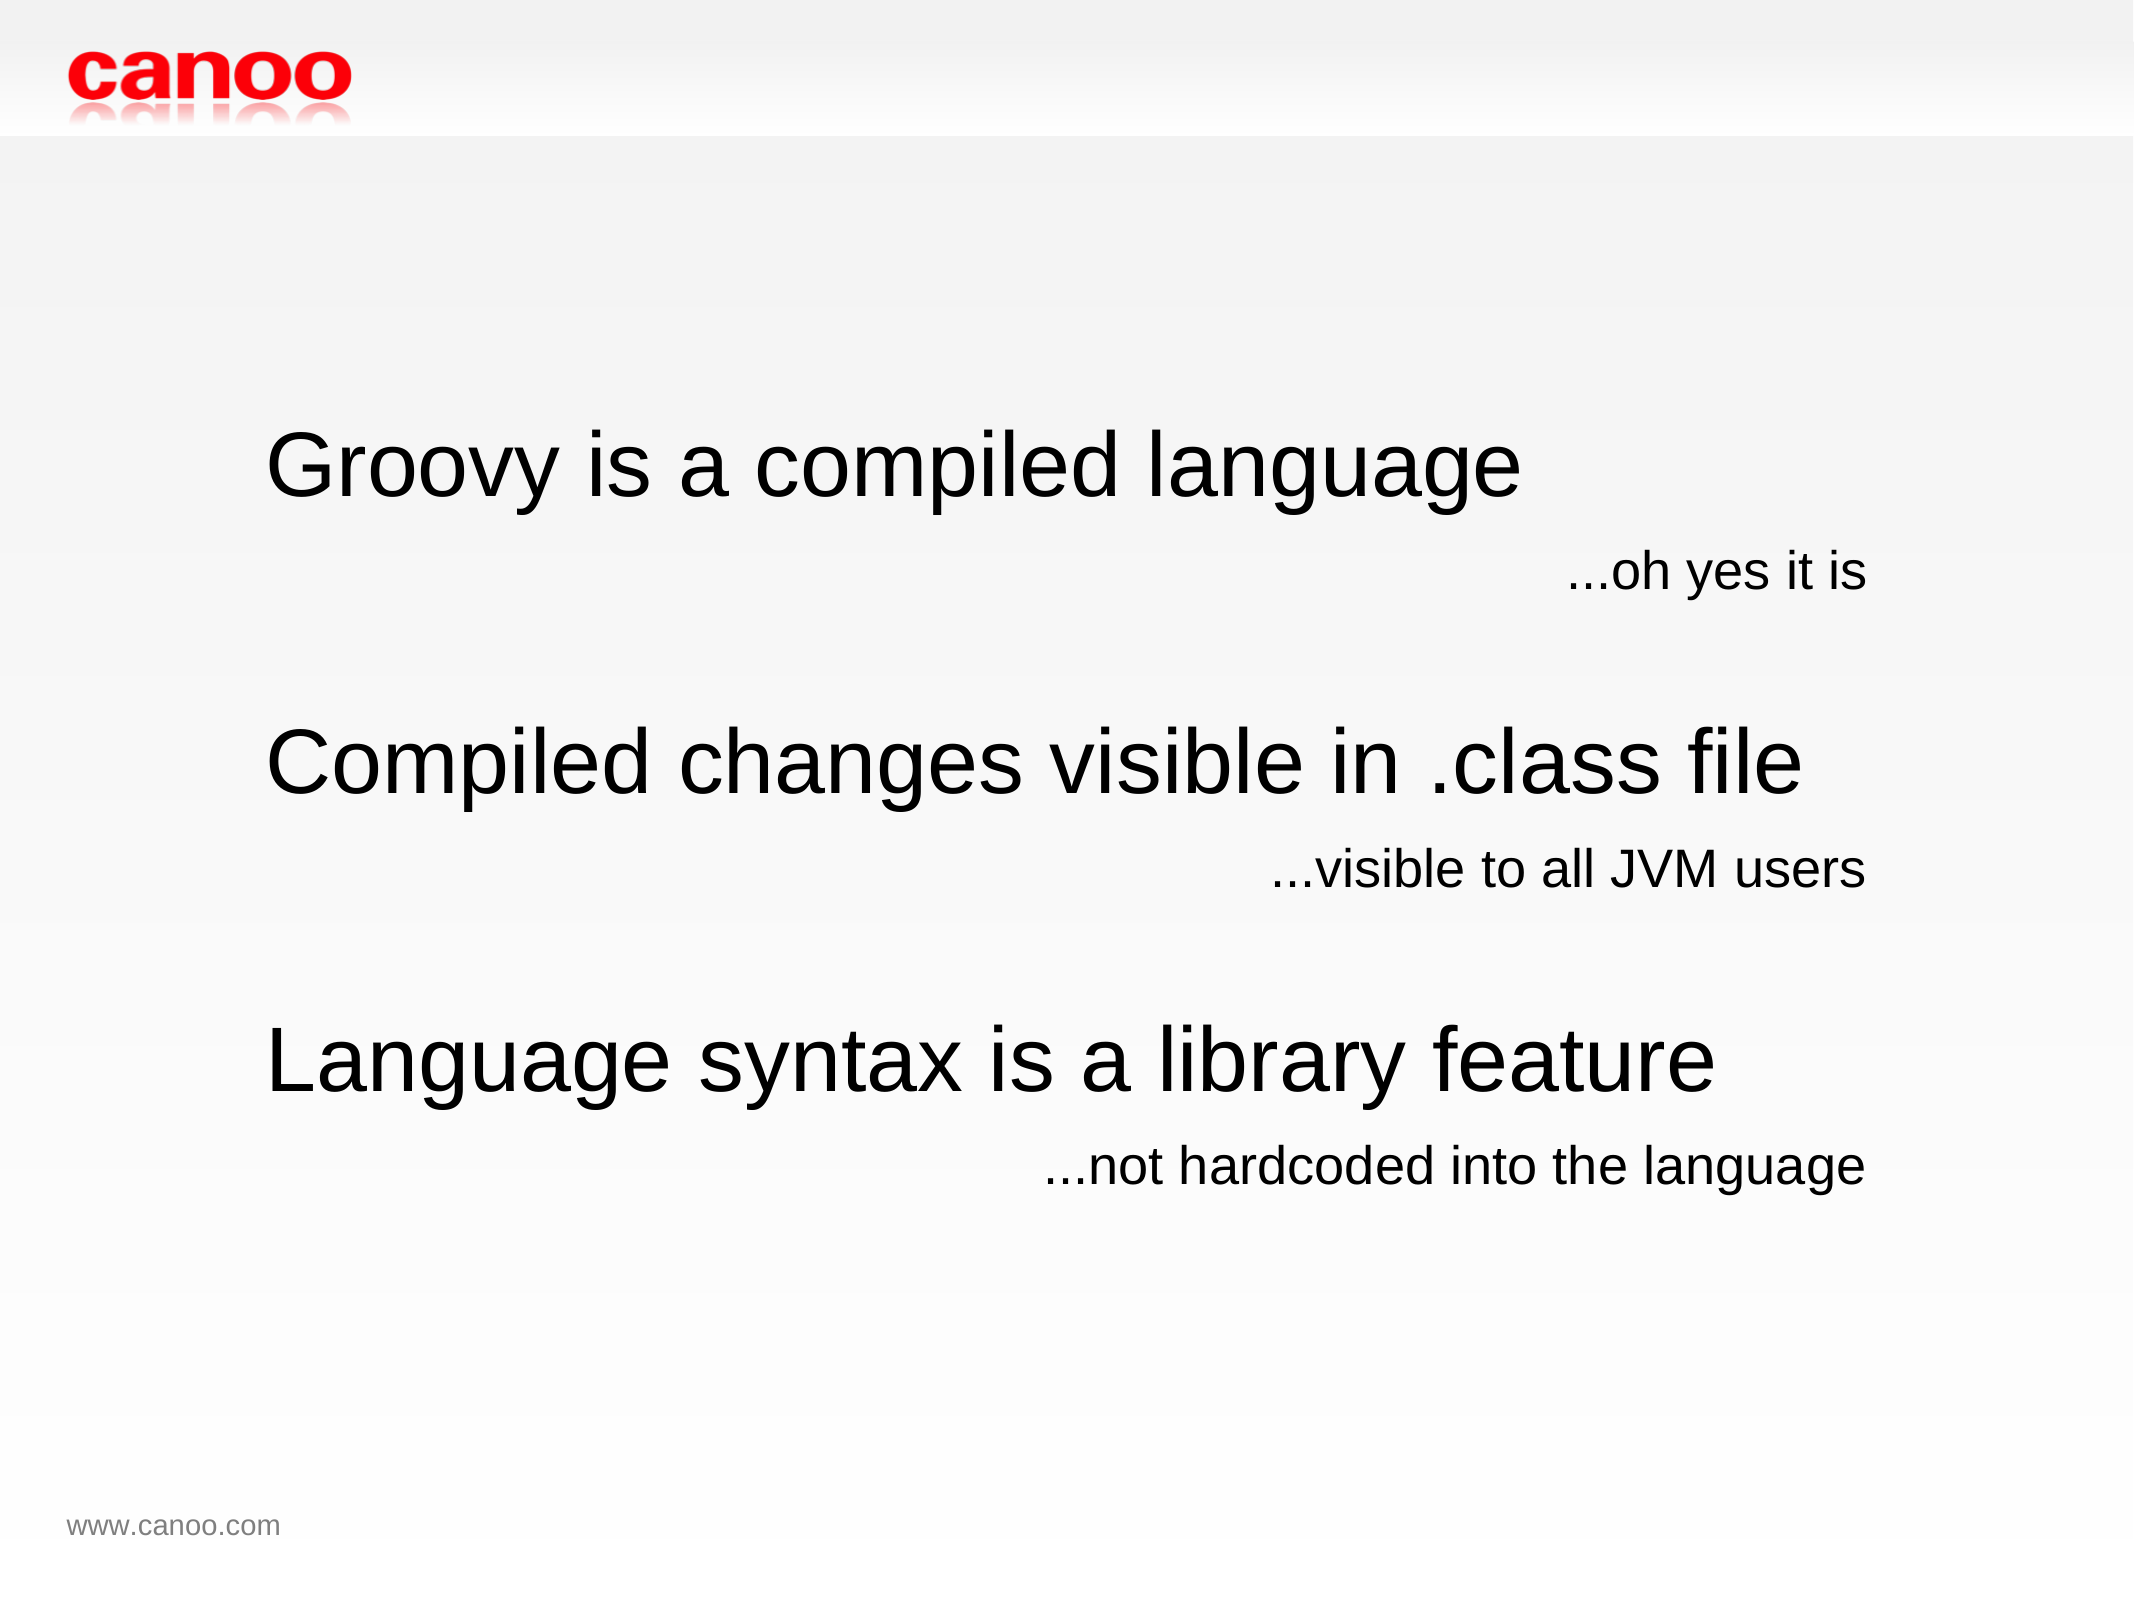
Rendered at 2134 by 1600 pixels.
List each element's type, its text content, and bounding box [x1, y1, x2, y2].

subtitle Groovy is a compiled language ...oh yes it is Compiled changes visible in .class file ...visible to all JVM users Language syntax is a library feature ...not hardcoded into the language [265, 279, 1868, 1321]
picture [65, 48, 353, 154]
